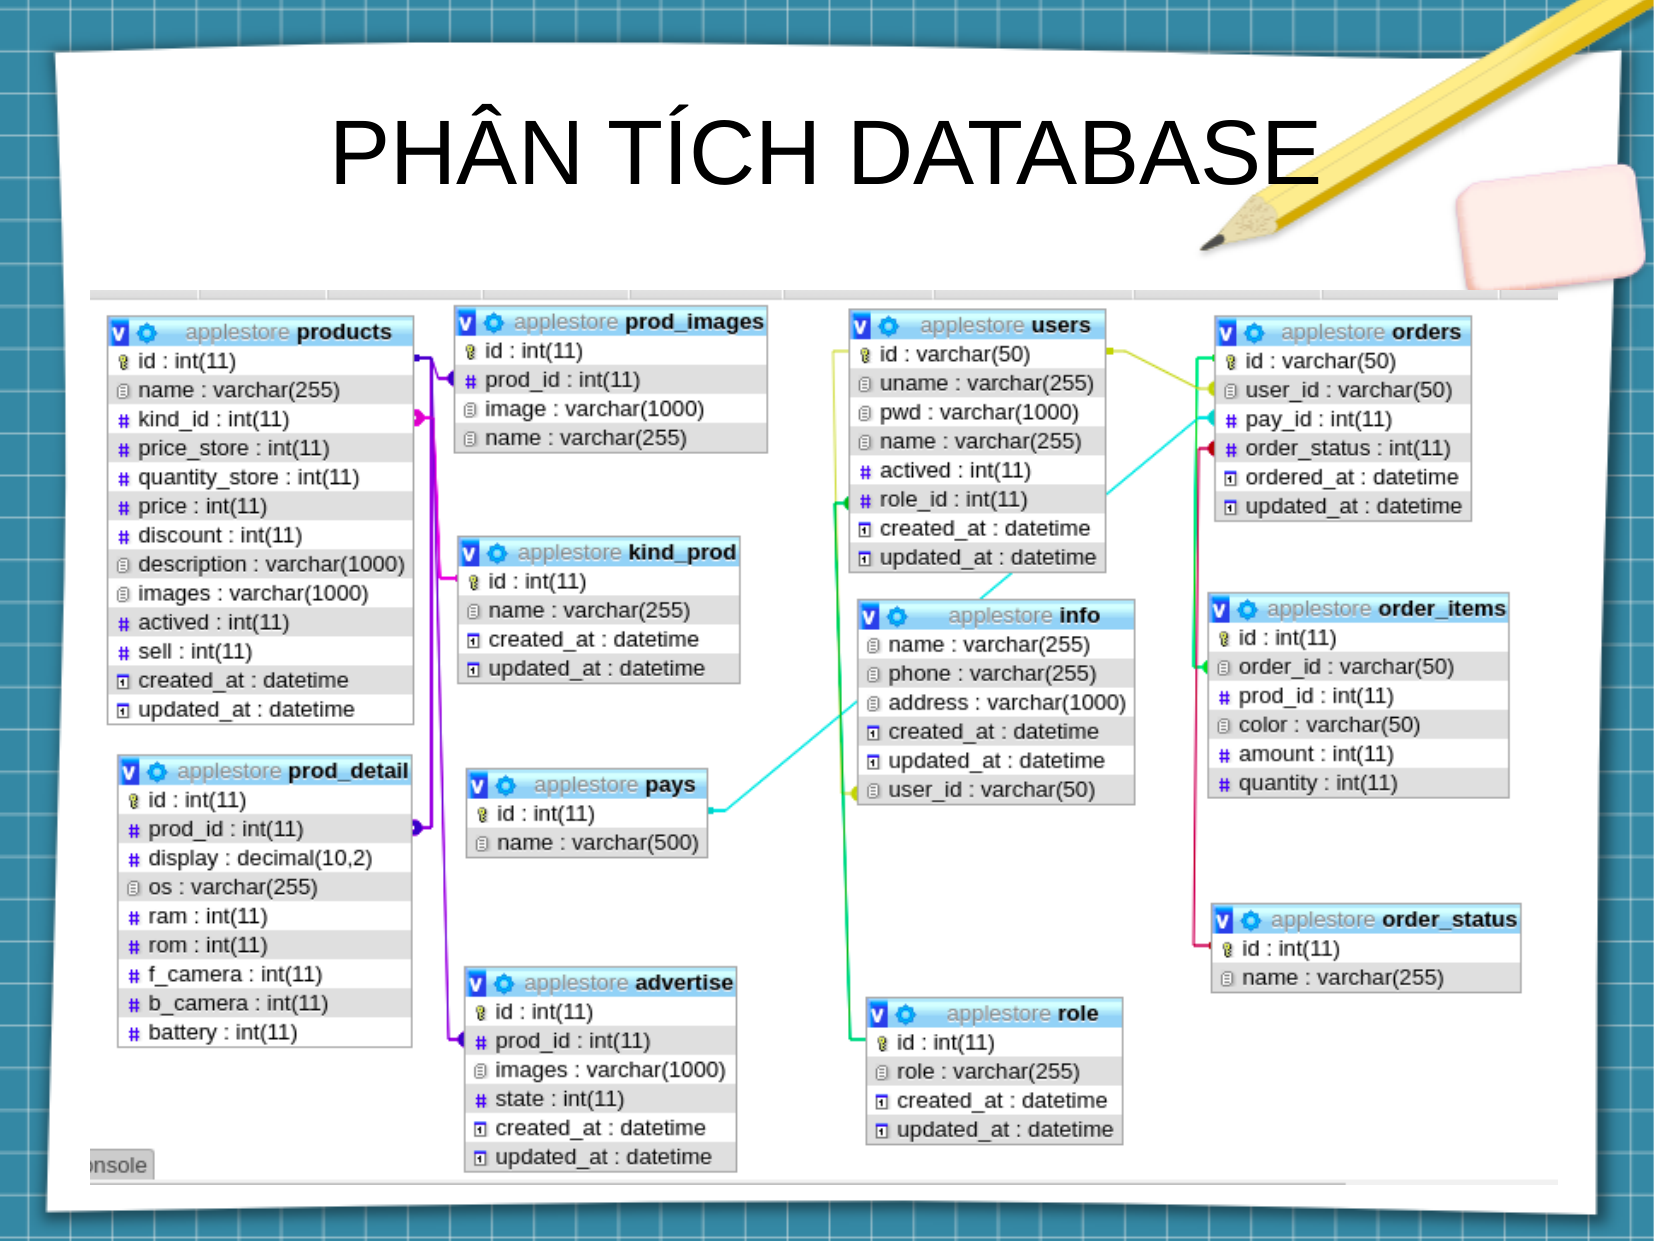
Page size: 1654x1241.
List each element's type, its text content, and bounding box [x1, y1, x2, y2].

picture [0, 0, 1654, 1241]
title PHÂN TÍCH DATABASE [82, 49, 1571, 257]
